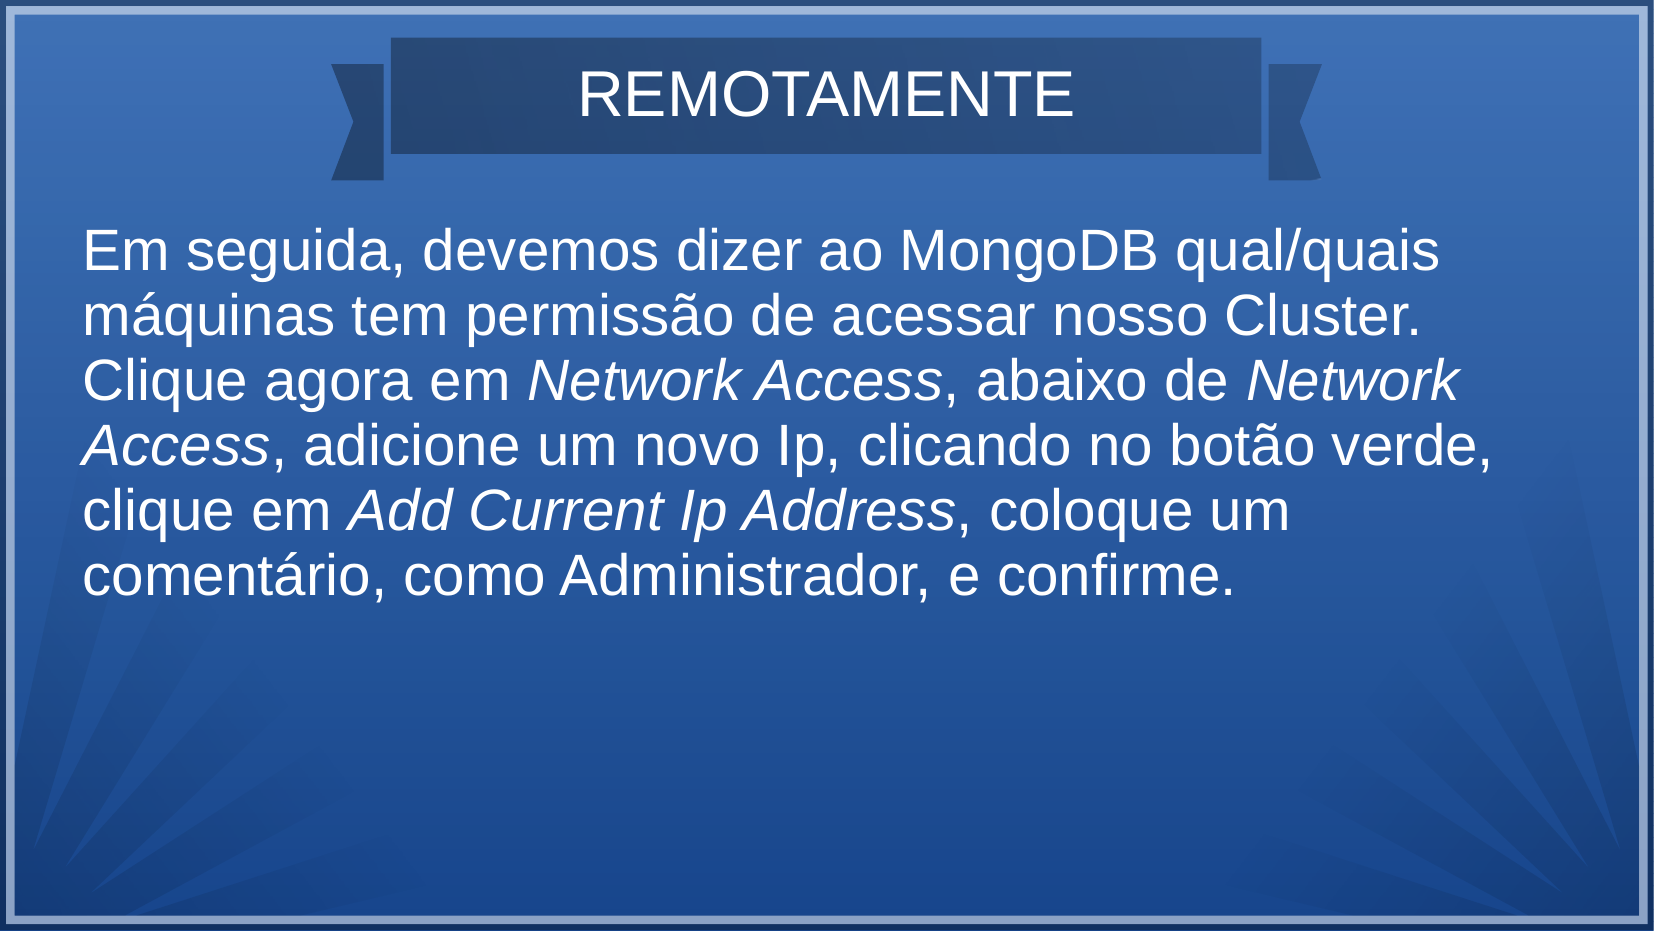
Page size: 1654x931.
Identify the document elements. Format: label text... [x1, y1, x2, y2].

list Em seguida, devemos dizer ao MongoDB qual/quais máquinas tem permissão de acessar nosso Cluster. Clique agora em Network Access, abaixo de Network Access, adicione um novo Ip, clicando no botão verde, clique em Add Current Ip Address, coloque um comentário, como Administrador, e confirme. [82, 217, 1571, 758]
title REMOTAMENTE [389, 35, 1264, 154]
